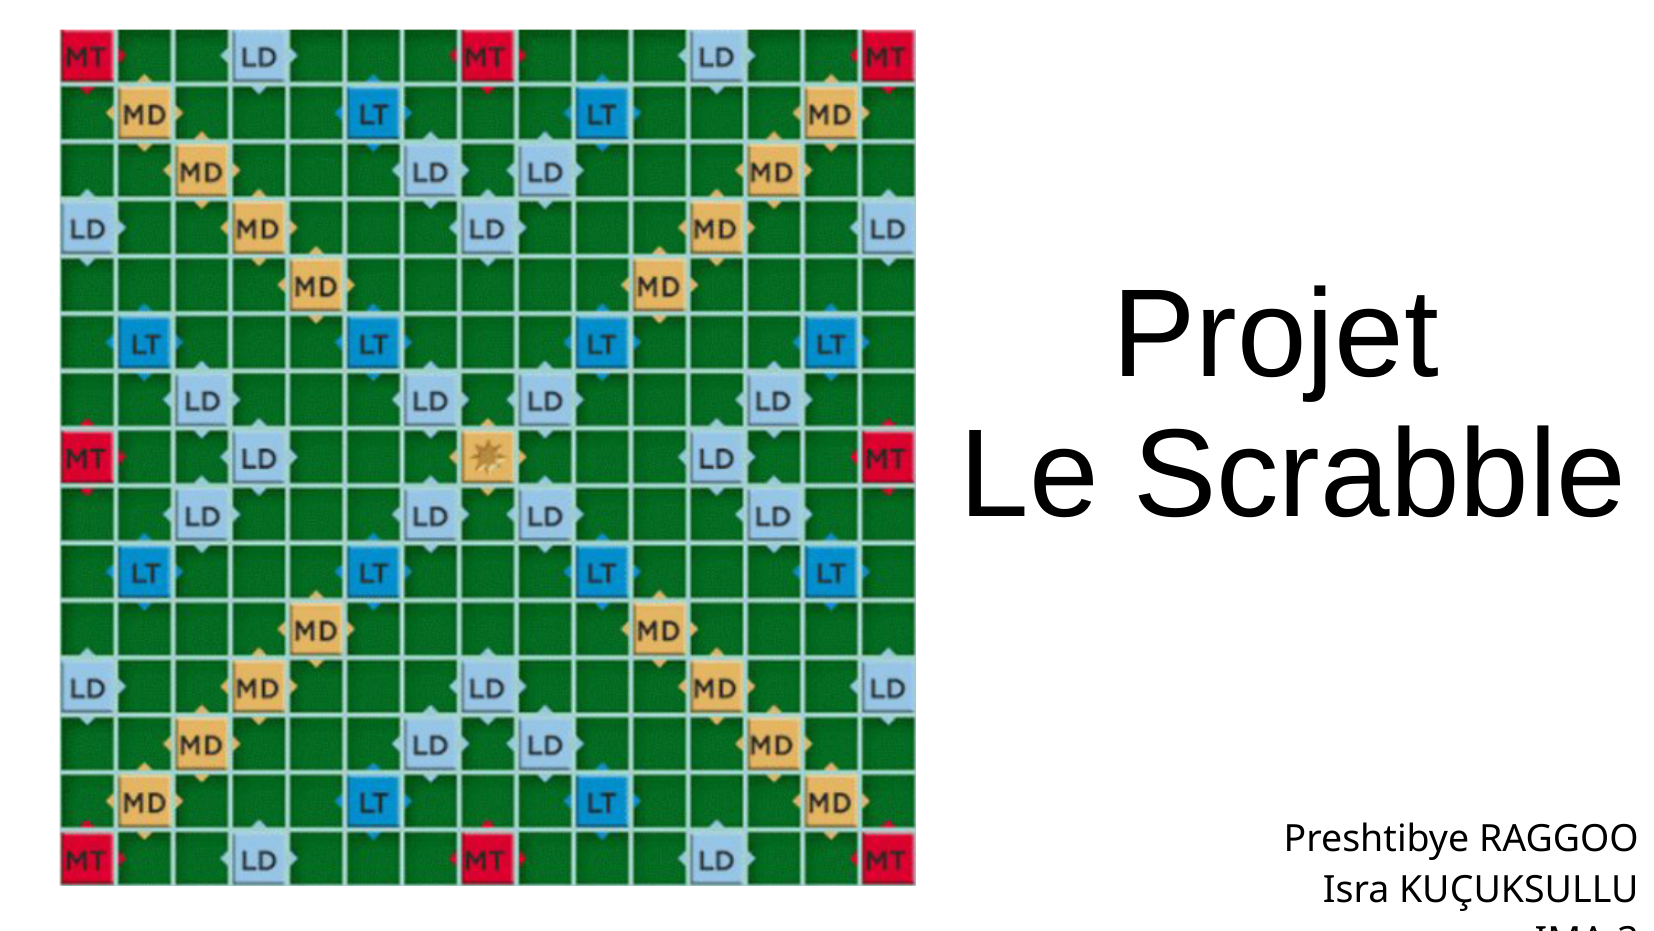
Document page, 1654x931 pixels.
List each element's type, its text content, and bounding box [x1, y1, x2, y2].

title Projet Le Scrabble [916, 67, 1654, 739]
picture [59, 29, 916, 886]
text_box Preshtibye RAGGOO Isra KUÇUKSULLU IMA-3 [1240, 804, 1654, 931]
